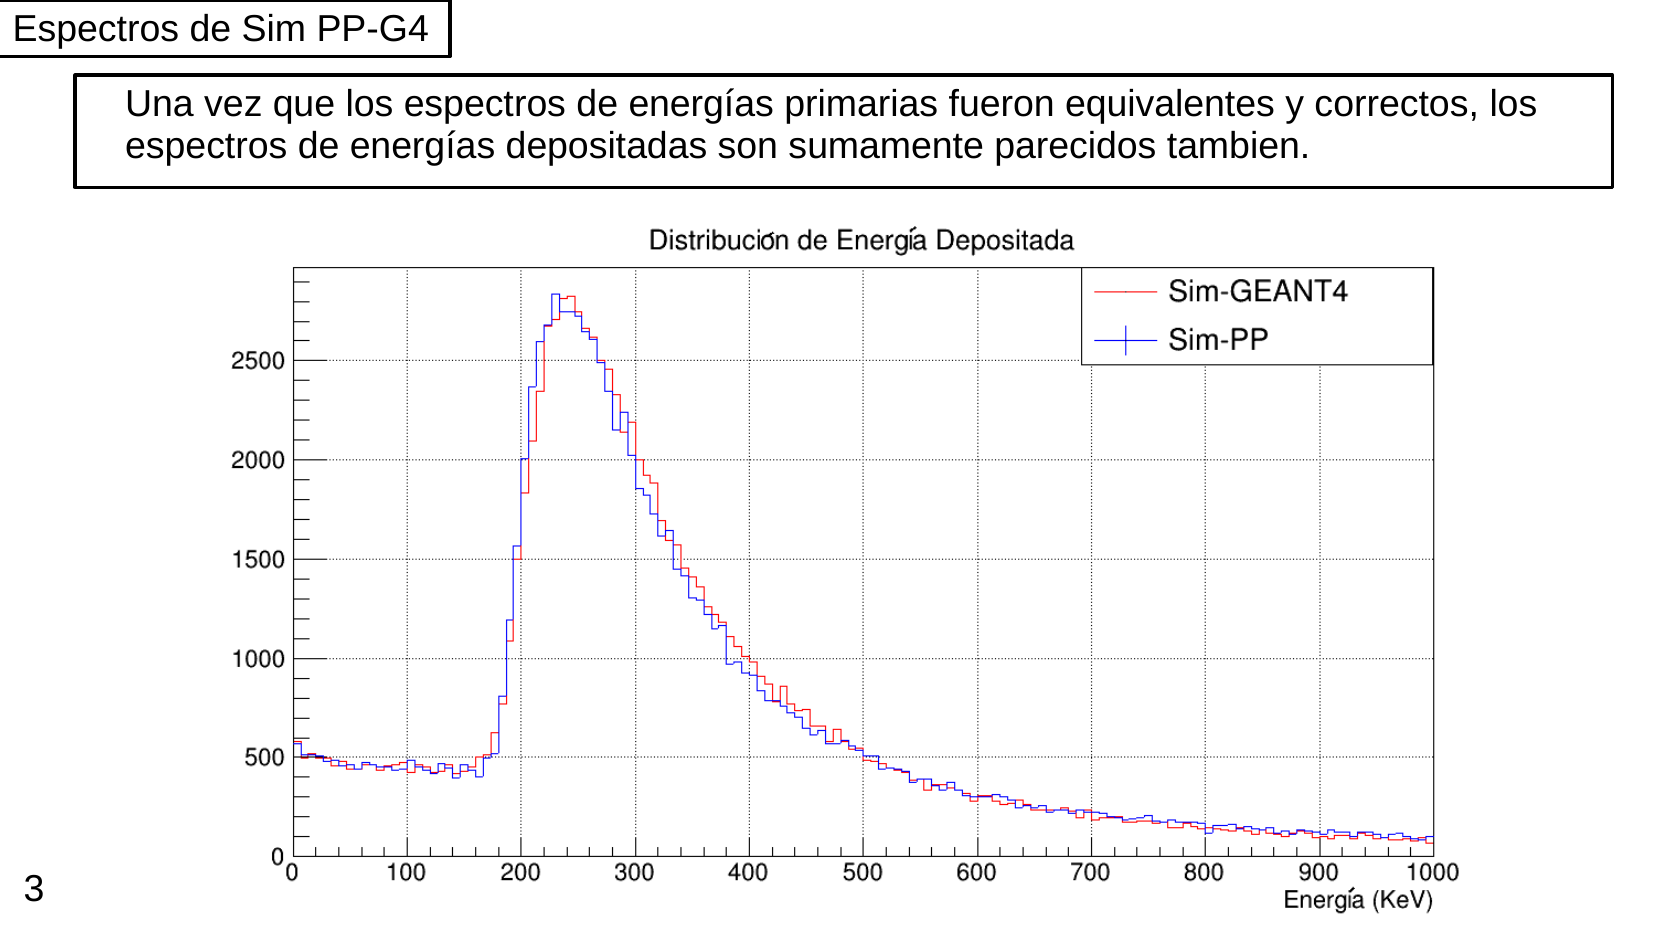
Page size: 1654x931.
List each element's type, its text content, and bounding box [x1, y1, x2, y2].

text_box Una vez que los espectros de energías primarias fueron equivalentes y correctos, los espectros de energías depositadas son sumamente parecidos tambien. [75, 75, 1613, 188]
picture [218, 224, 1463, 920]
text_box <number> [8, 860, 638, 931]
text_box Espectros de Sim PP-G4 [0, 0, 451, 57]
